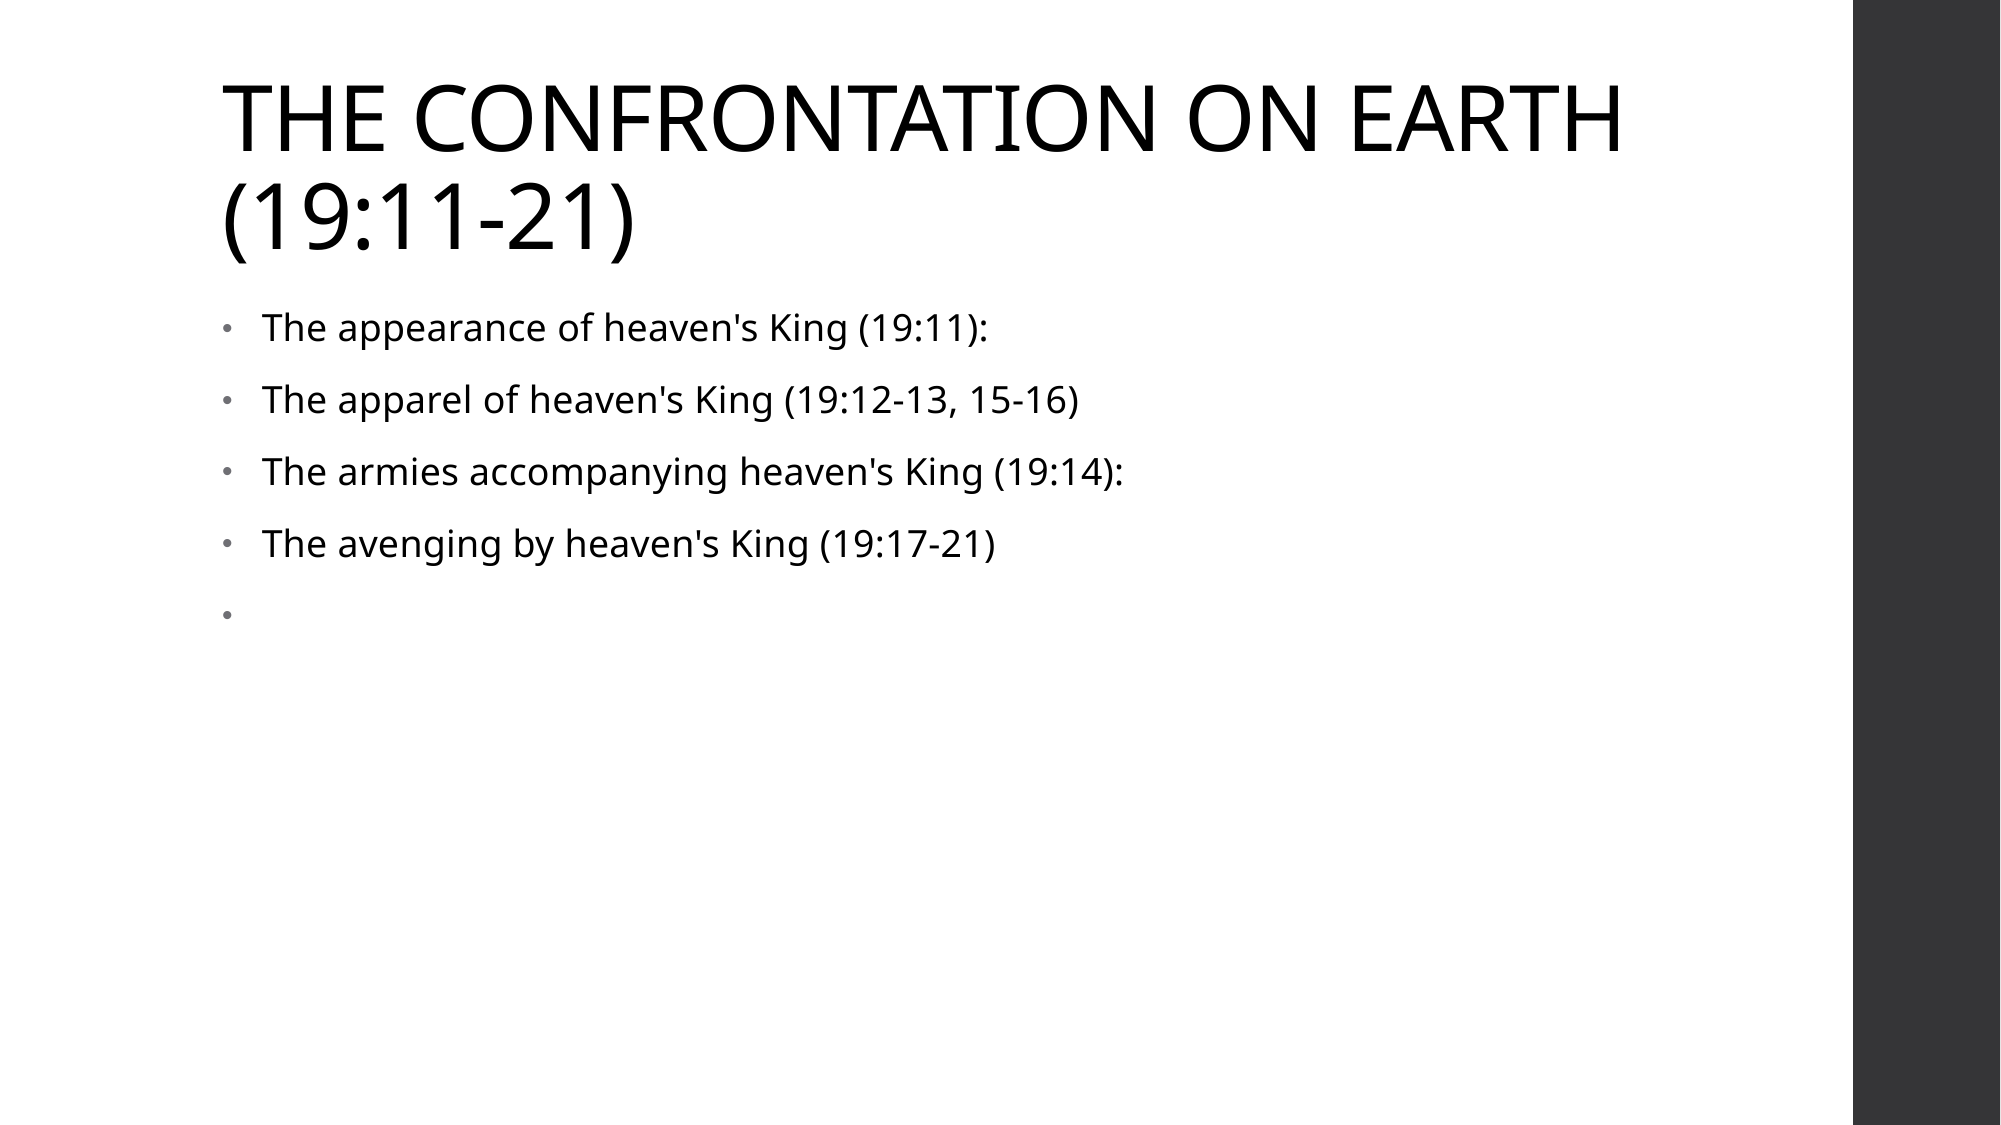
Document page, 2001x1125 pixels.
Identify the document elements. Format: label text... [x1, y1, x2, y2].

list The appearance of heaven's King (19:11): The apparel of heaven's King (19:12-13, 15-16) The armies accompanying heaven's King (19:14): The avenging by heaven's King (19:17-21) [206, 299, 1617, 1014]
title THE CONFRONTATION ON EARTH (19:11-21) [206, 60, 1797, 278]
